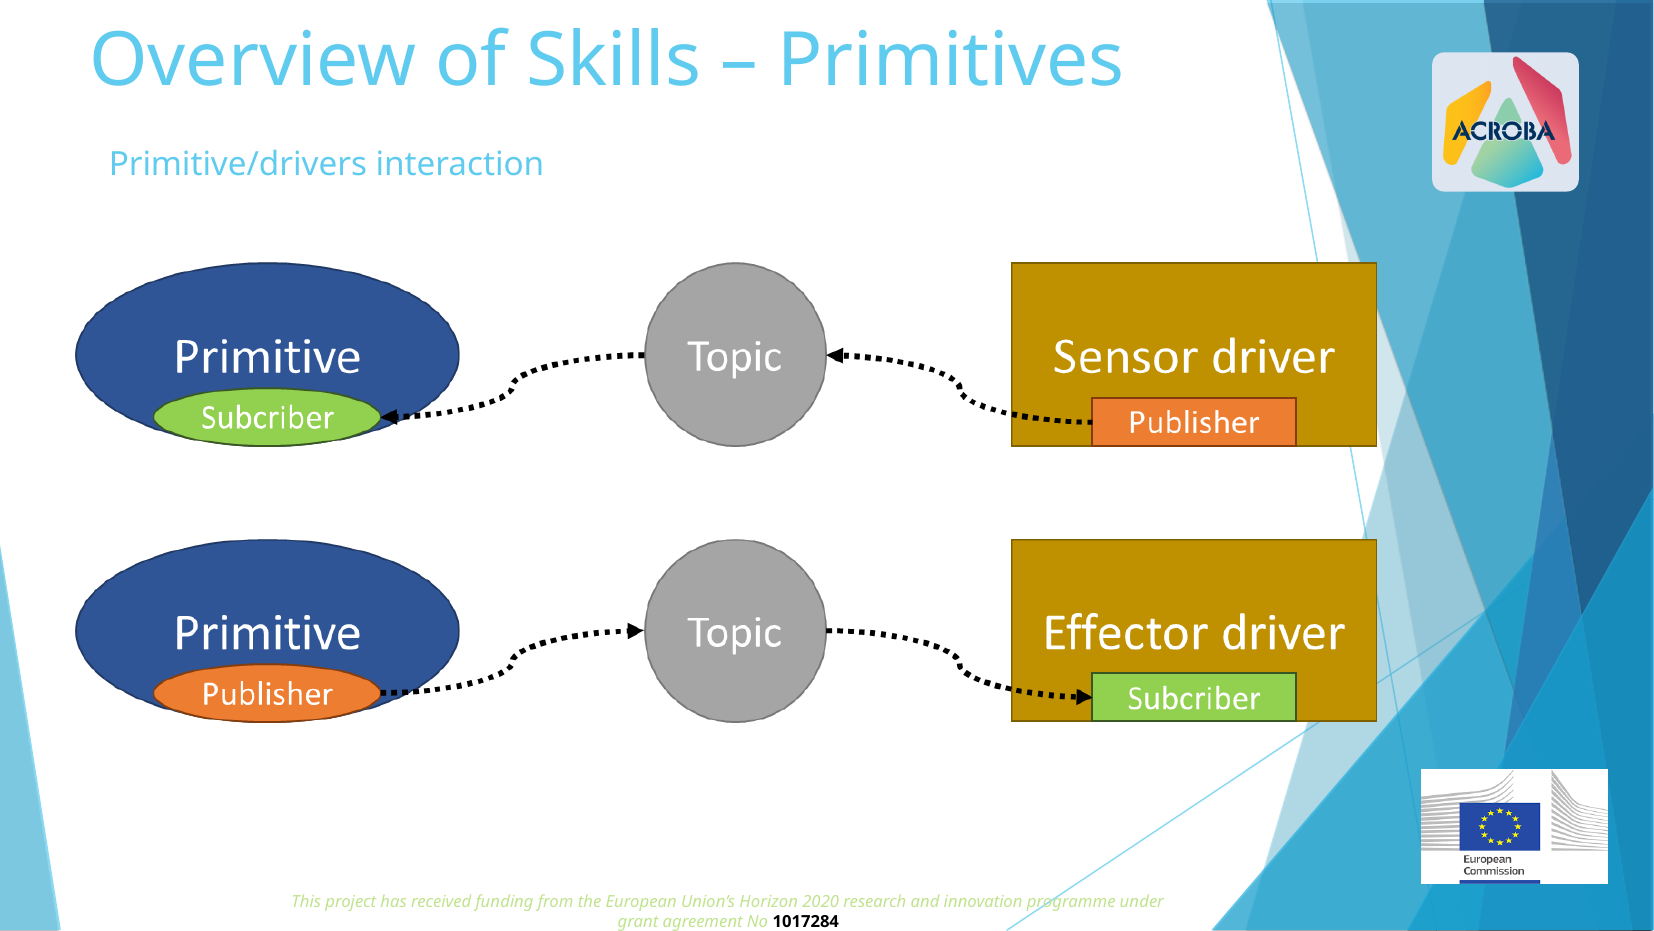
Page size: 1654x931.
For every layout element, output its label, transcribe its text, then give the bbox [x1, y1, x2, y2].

picture [75, 262, 1377, 739]
text_box This project has received funding from the European Union’s Horizon 2020 research and innovation programme under grant agreement No 1017284 [260, 883, 1197, 931]
picture [1421, 769, 1608, 884]
text_box Overview of Skills – Primitives Primitive/drivers interaction [74, 3, 1241, 113]
text_box [1432, 52, 1579, 192]
